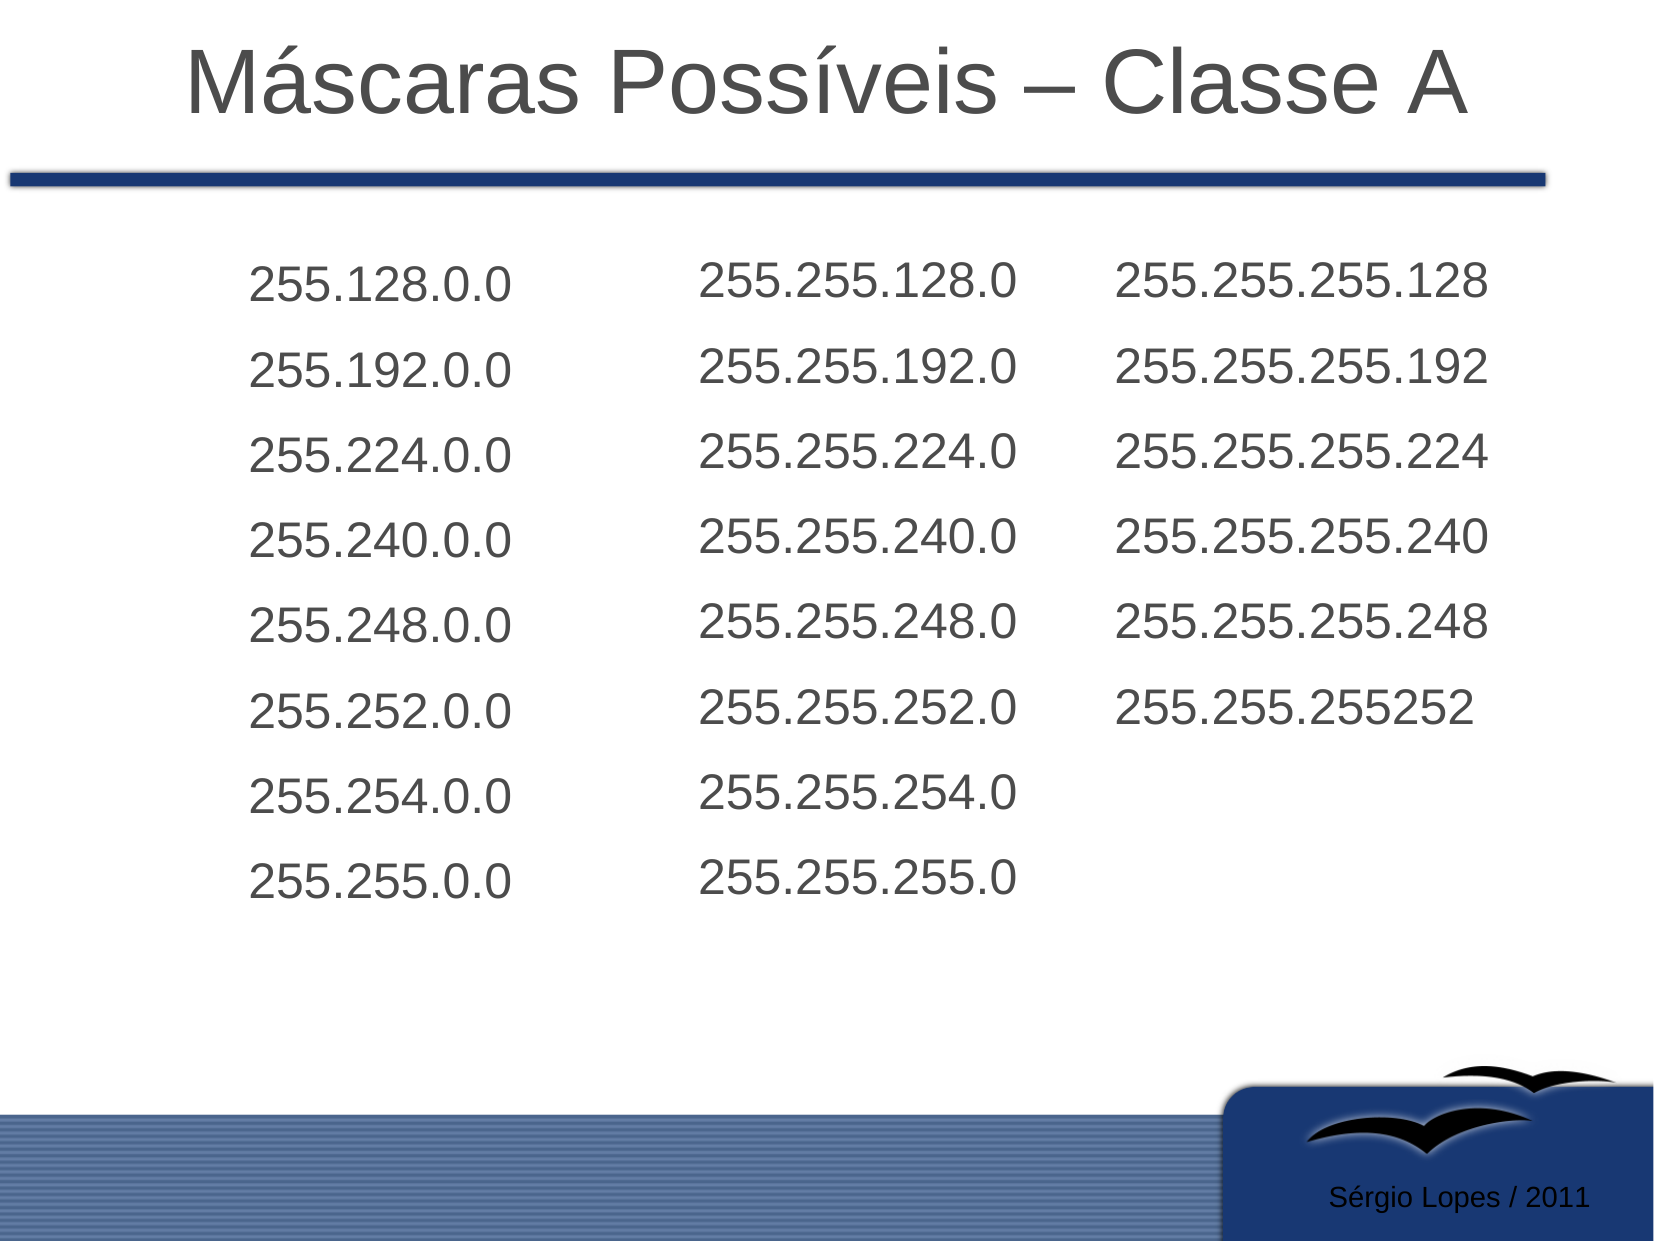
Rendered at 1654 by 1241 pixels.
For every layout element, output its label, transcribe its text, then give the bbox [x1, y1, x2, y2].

title Máscaras Possíveis – Classe A [121, 0, 1534, 164]
list 255.255.128.0 255.255.192.0 255.255.224.0 255.255.240.0 255.255.248.0 255.255.252.0 255.255.254.0 255.255.255.0 [627, 252, 1043, 1035]
list 255.255.255.128 255.255.255.192 255.255.255.224 255.255.255.240 255.255.255.248 255.255.255252 [1043, 252, 1595, 1035]
list 255.128.0.0 255.192.0.0 255.224.0.0 255.240.0.0 255.248.0.0 255.252.0.0 255.254.0.0 255.255.0.0 [177, 256, 646, 1039]
picture [0, 0, 1654, 1241]
text_box Sérgio Lopes / 2011 [1328, 1181, 1588, 1214]
